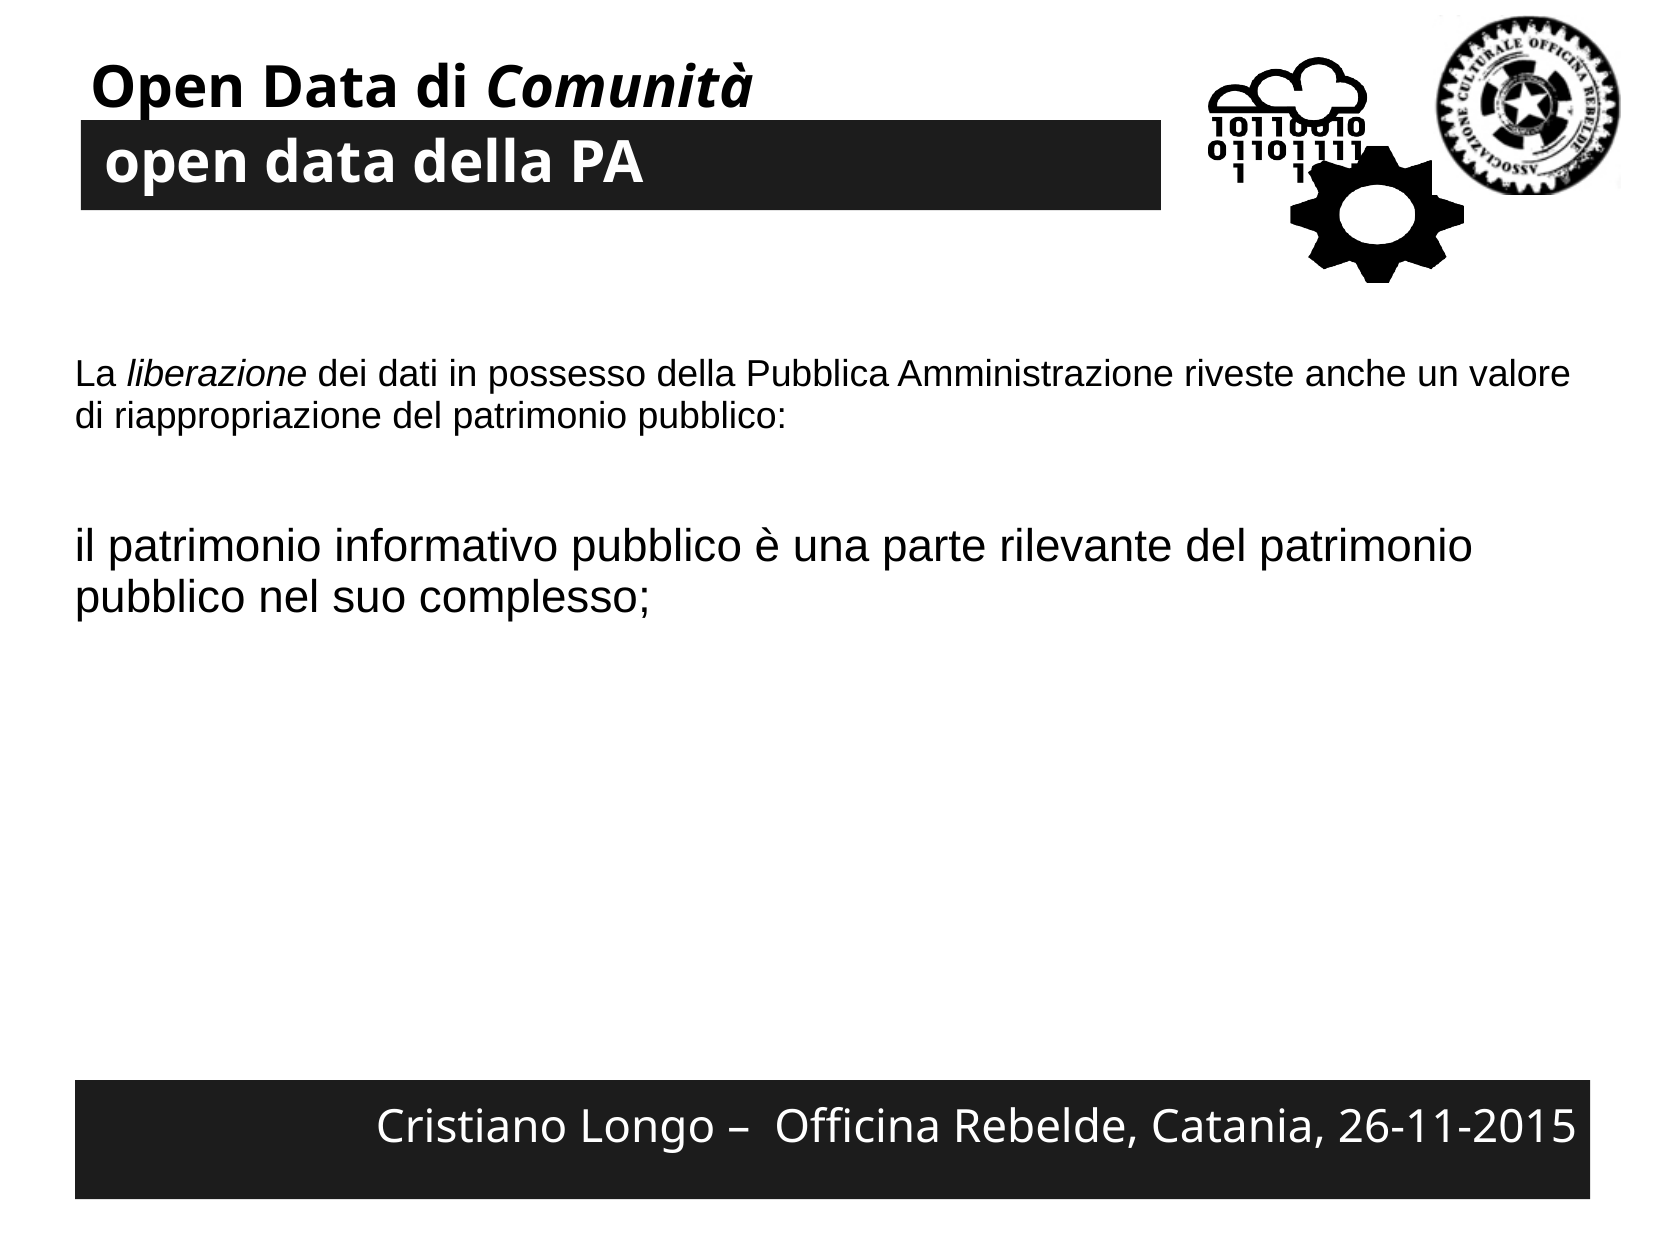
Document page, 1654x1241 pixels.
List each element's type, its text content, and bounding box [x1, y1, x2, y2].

list open data della PA [80, 120, 1161, 211]
text_box il patrimonio informativo pubblico è una parte rilevante del patrimonio pubblico nel suo complesso; [60, 512, 1591, 631]
list Open Data di Comunità [75, 45, 1325, 166]
text_box La liberazione dei dati in possesso della Pubblica Amministrazione riveste anche un valore di riappropriazione del patrimonio pubblico: [60, 345, 1591, 444]
picture [1208, 15, 1621, 283]
list Cristiano Longo – Officina Rebelde, Catania, 26-11-2015 [75, 1080, 1591, 1200]
